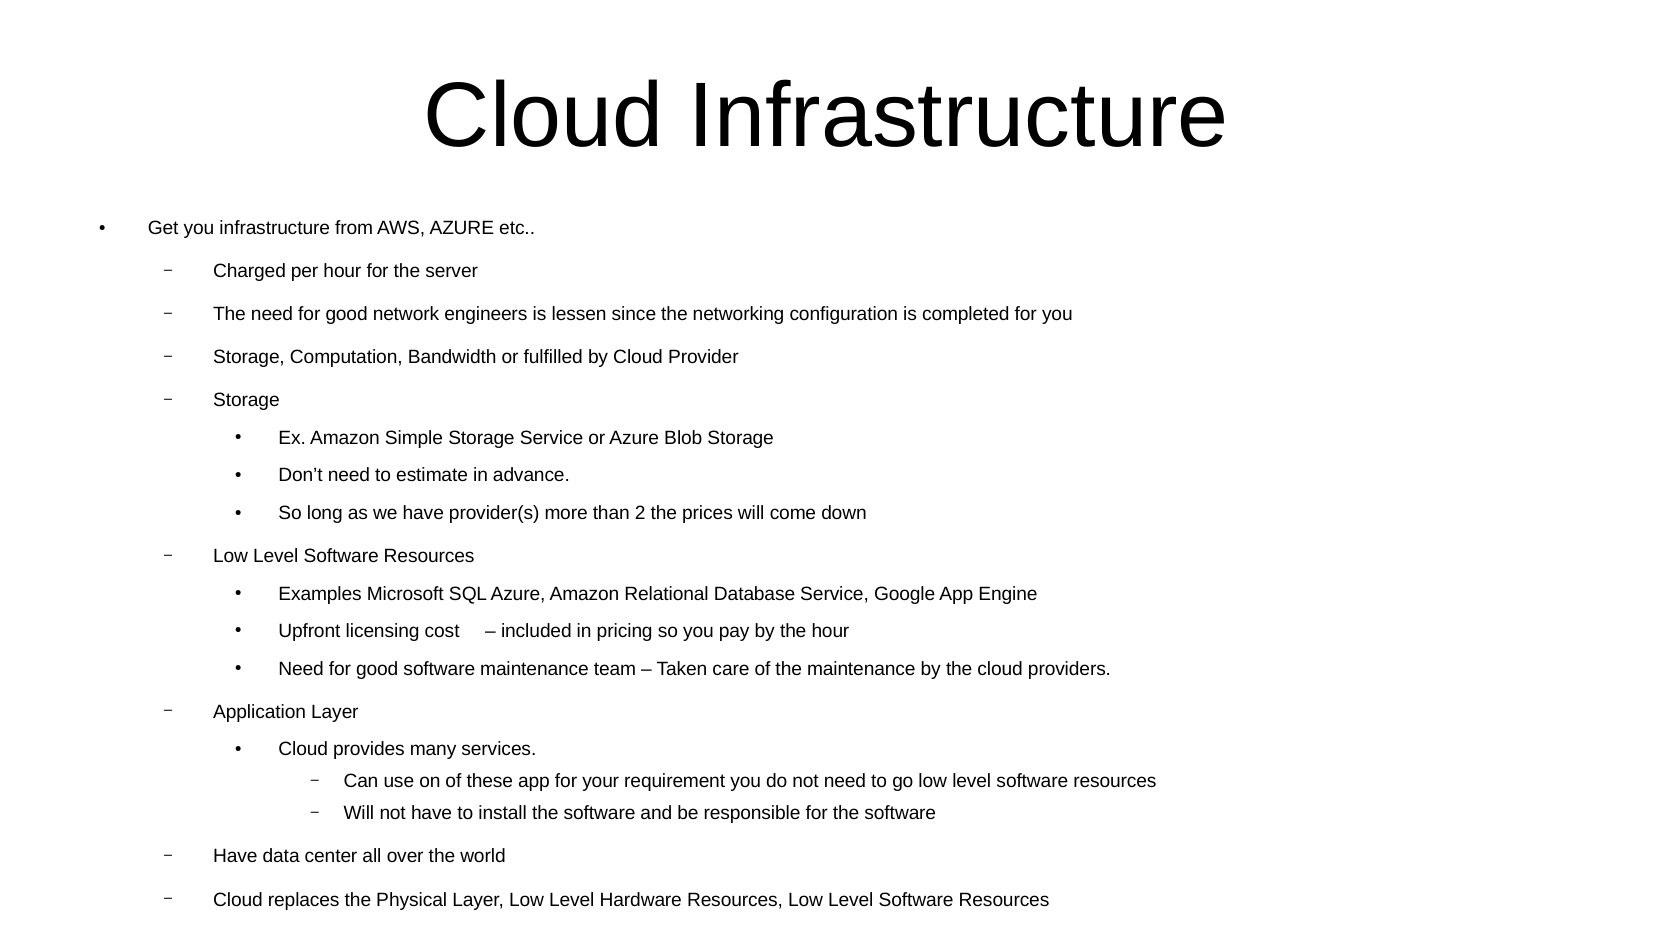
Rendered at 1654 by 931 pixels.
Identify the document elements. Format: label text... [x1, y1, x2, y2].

list Get you infrastructure from AWS, AZURE etc.. Charged per hour for the server The need for good network engineers is lessen since the networking configuration is completed for you Storage, Computation, Bandwidth or fulfilled by Cloud Provider Storage Ex. Amazon Simple Storage Service or Azure Blob Storage Don’t need to estimate in advance. So long as we have provider(s) more than 2 the prices will come down Low Level Software Resources Examples Microsoft SQL Azure, Amazon Relational Database Service, Google App Engine Upfront licensing cost – included in pricing so you pay by the hour Need for good software maintenance team – Taken care of the maintenance by the cloud providers. Application Layer Cloud provides many services. Can use on of these app for your requirement you do not need to go low level software resources Will not have to install the software and be responsible for the software Have data center all over the world Cloud replaces the Physical Layer, Low Level Hardware Resources, Low Level Software Resources [82, 217, 1576, 916]
title Cloud Infrastructure [82, 37, 1571, 193]
